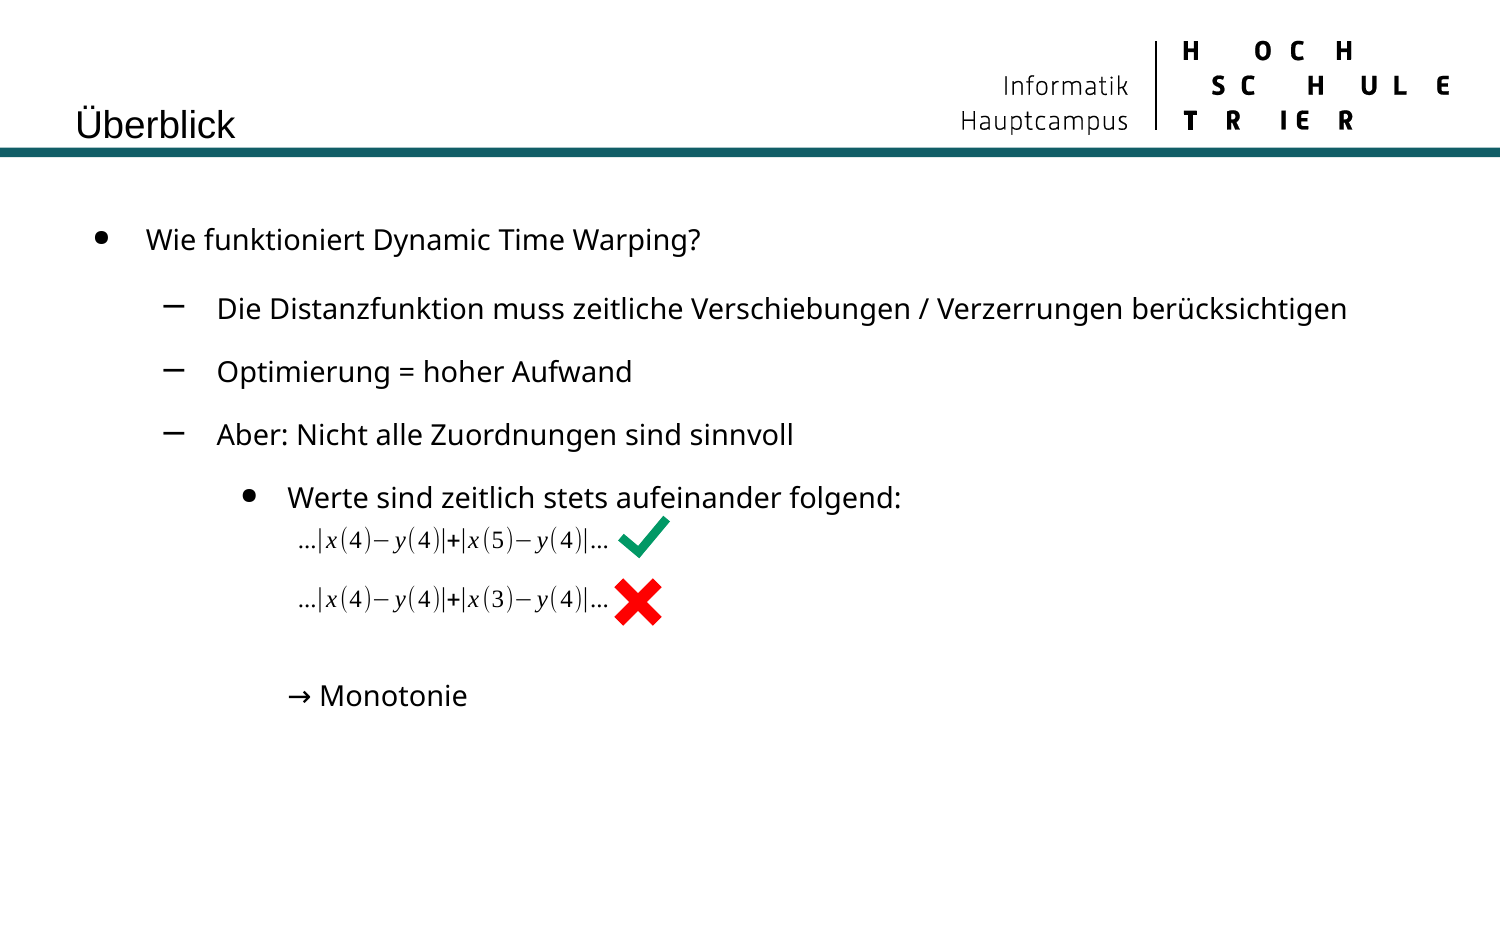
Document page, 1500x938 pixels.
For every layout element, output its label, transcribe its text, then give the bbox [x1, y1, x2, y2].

picture [614, 578, 662, 626]
list Wie funktioniert Dynamic Time Warping? Die Distanzfunktion muss zeitliche Verschiebungen / Verzerrungen berücksichtigen Optimierung = hoher Aufwand Aber: Nicht alle Zuordnungen sind sinnvoll Werte sind zeitlich stets aufeinander folgend: → Monotonie [75, 219, 1425, 863]
chart [291, 526, 614, 556]
picture [614, 507, 674, 567]
chart [291, 585, 614, 615]
title Überblick [75, 37, 1425, 194]
